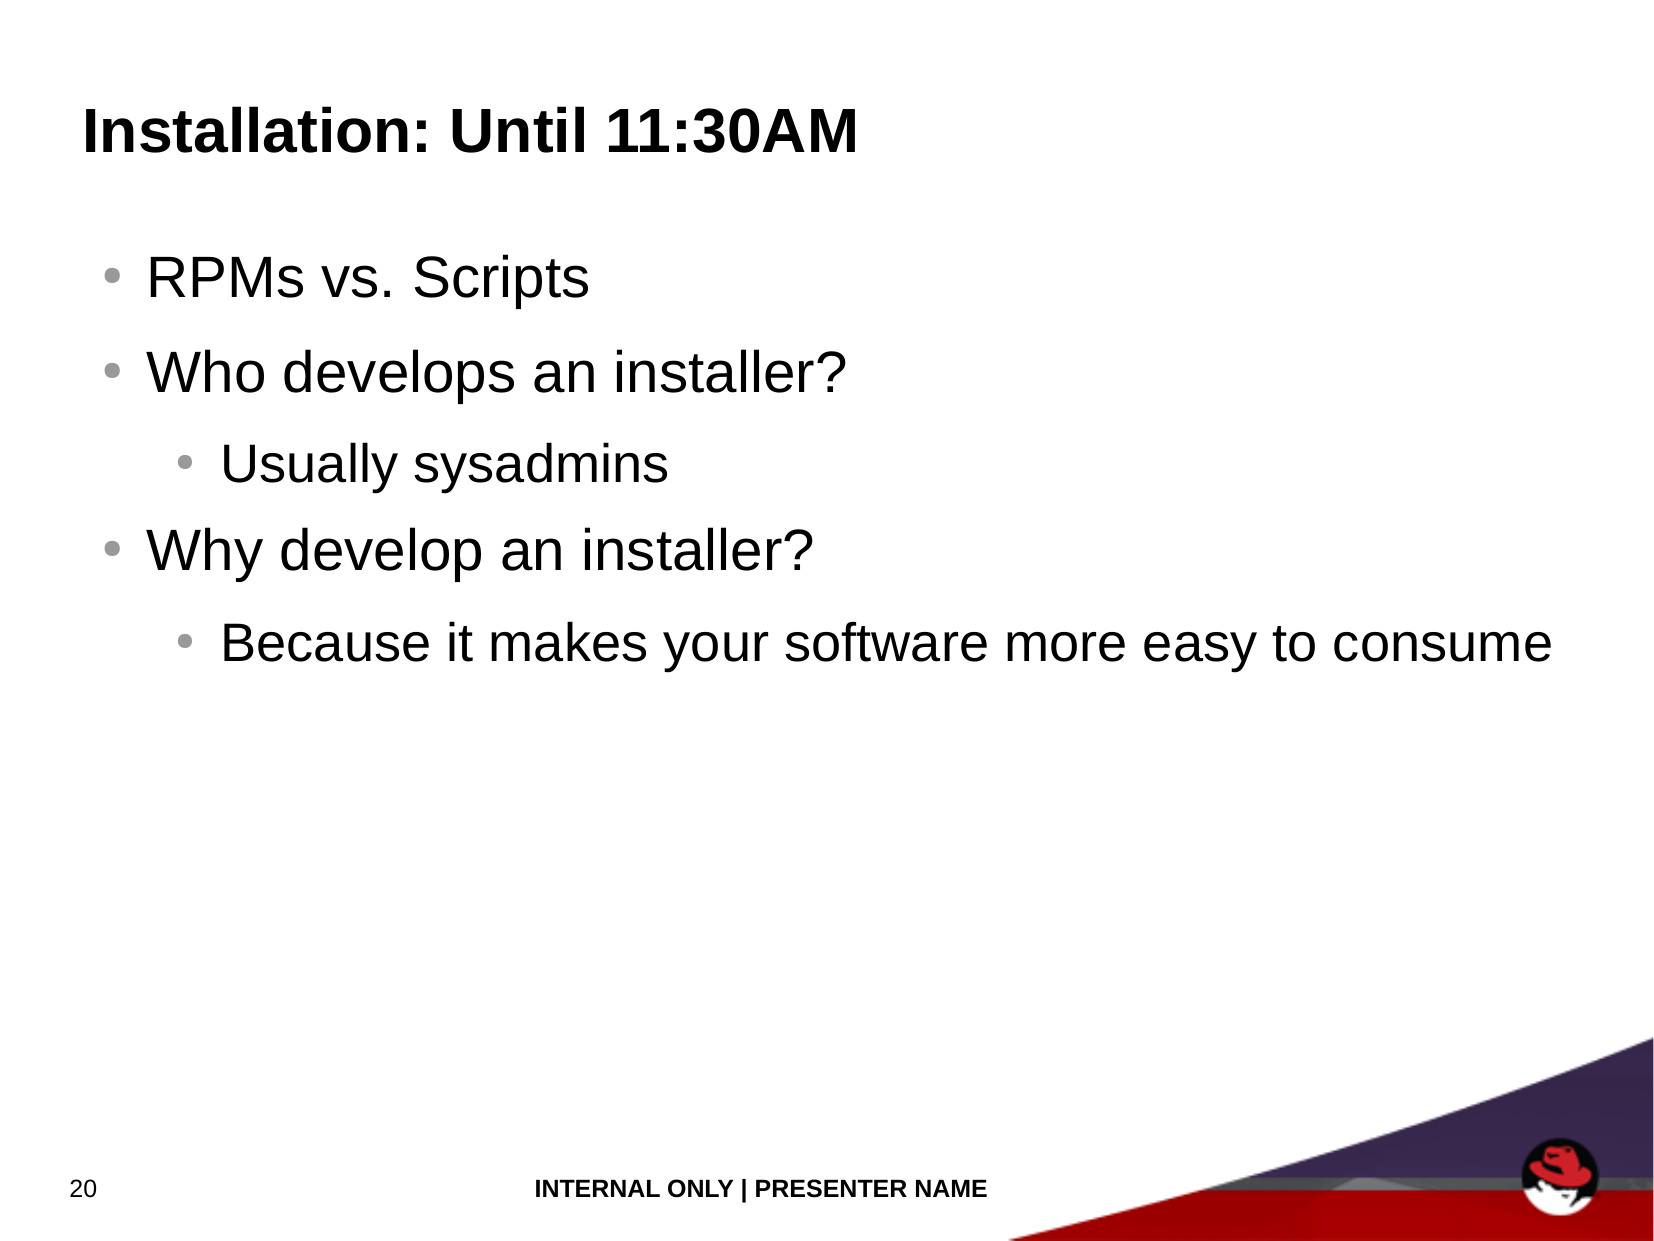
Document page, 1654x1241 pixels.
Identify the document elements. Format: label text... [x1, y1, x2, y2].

title Installation: Until 11:30AM [82, 37, 1571, 226]
list RPMs vs. Scripts Who develops an installer? Usually sysadmins Why develop an installer? Because it makes your software more easy to consume [86, 244, 1613, 1039]
picture [1007, 1036, 1654, 1241]
